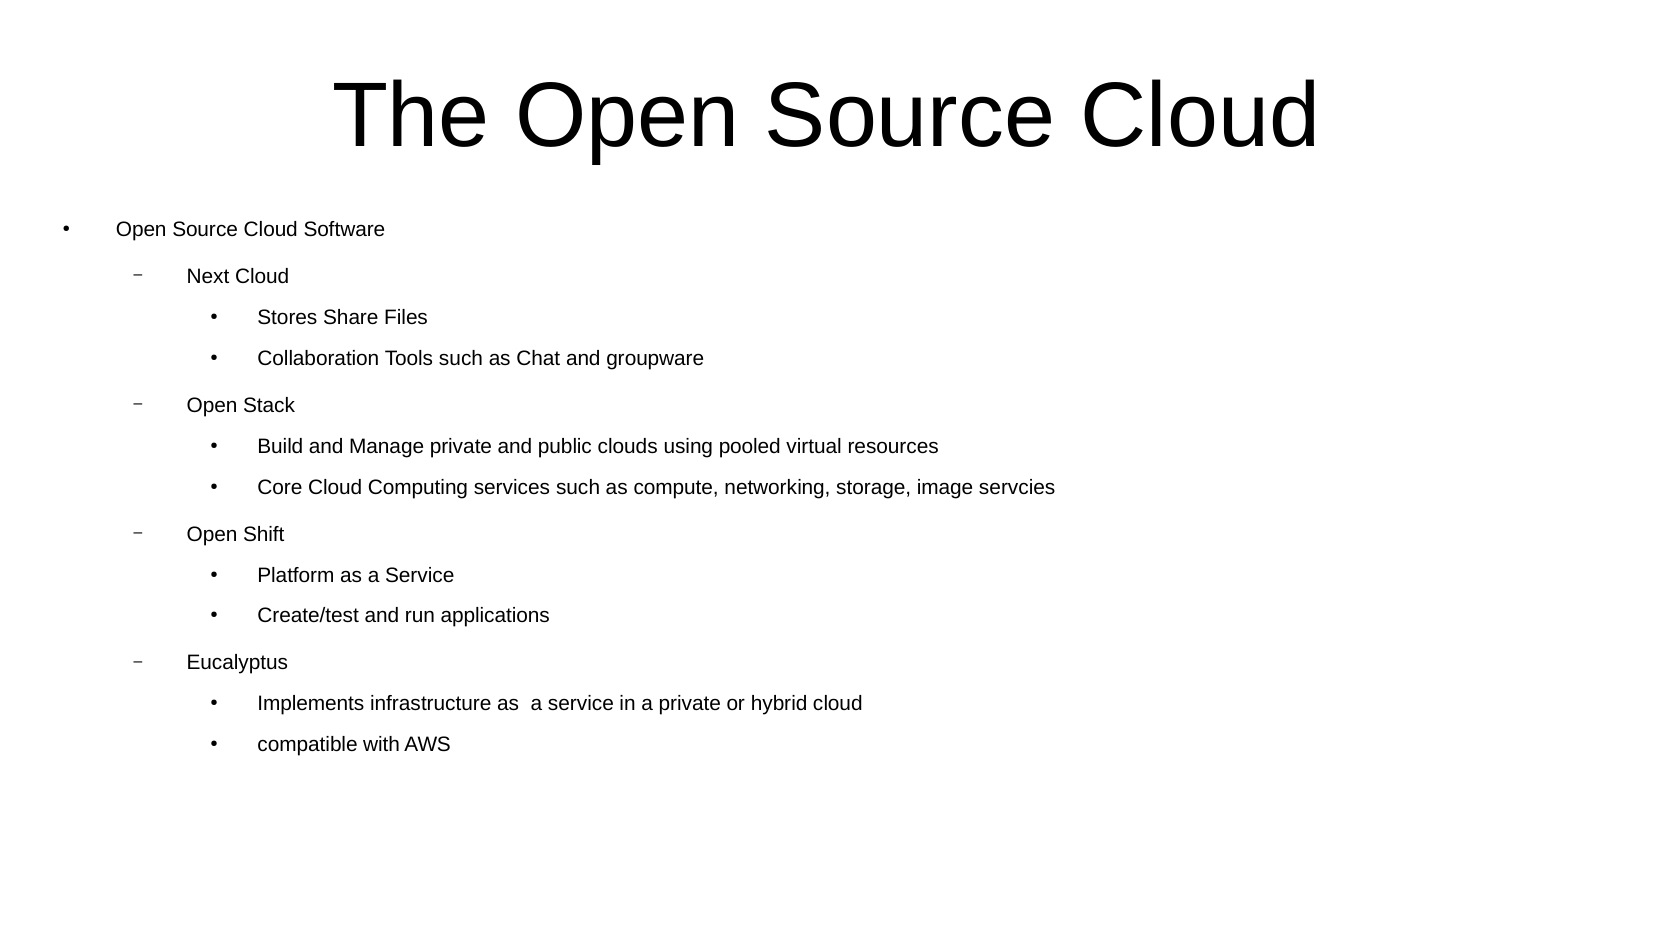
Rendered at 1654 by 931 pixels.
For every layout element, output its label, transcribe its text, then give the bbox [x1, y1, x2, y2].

list Open Source Cloud Software Next Cloud Stores Share Files Collaboration Tools such as Chat and groupware Open Stack Build and Manage private and public clouds using pooled virtual resources Core Cloud Computing services such as compute, networking, storage, image servcies Open Shift Platform as a Service Create/test and run applications Eucalyptus Implements infrastructure as a service in a private or hybrid cloud compatible with AWS [45, 217, 1571, 886]
title The Open Source Cloud [82, 37, 1571, 193]
